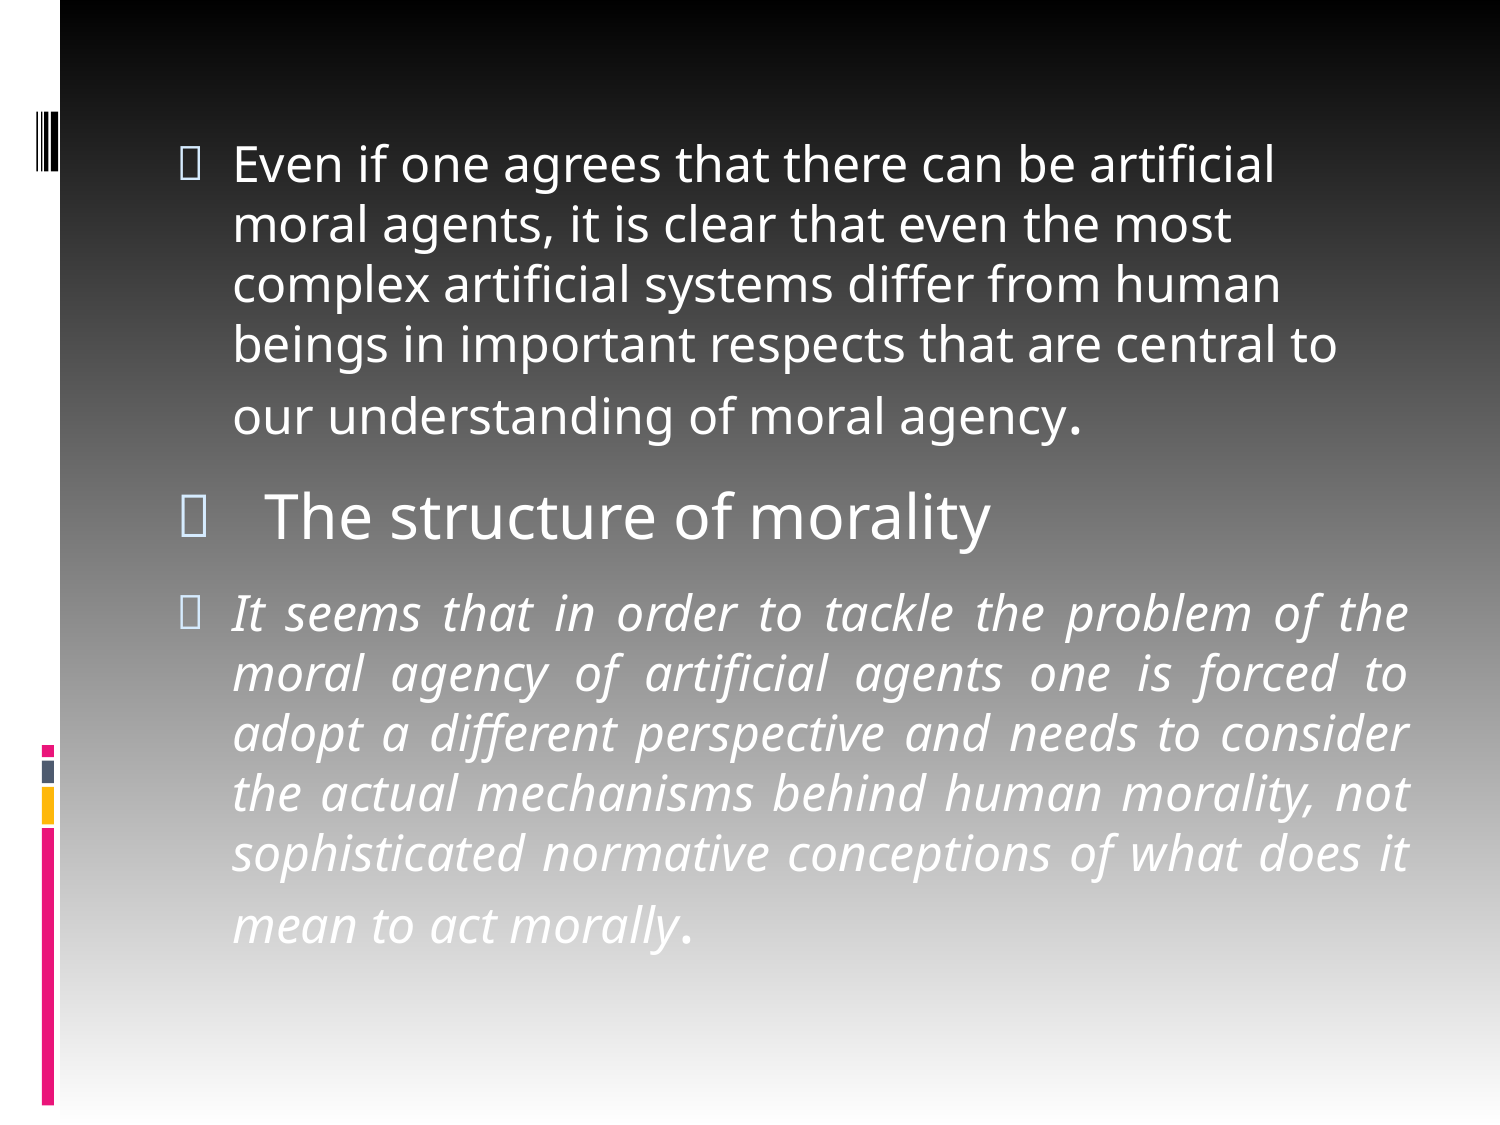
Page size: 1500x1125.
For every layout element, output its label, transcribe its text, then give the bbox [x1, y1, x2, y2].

list Even if one agrees that there can be artificial moral agents, it is clear that even the most complex artificial systems differ from human beings in important respects that are central to our understanding of moral agency. The structure of morality It seems that in order to tackle the problem of the moral agency of artificial agents one is forced to adopt a different perspective and needs to consider the actual mechanisms behind human morality, not sophisticated normative conceptions of what does it mean to act morally. [150, 125, 1425, 1043]
